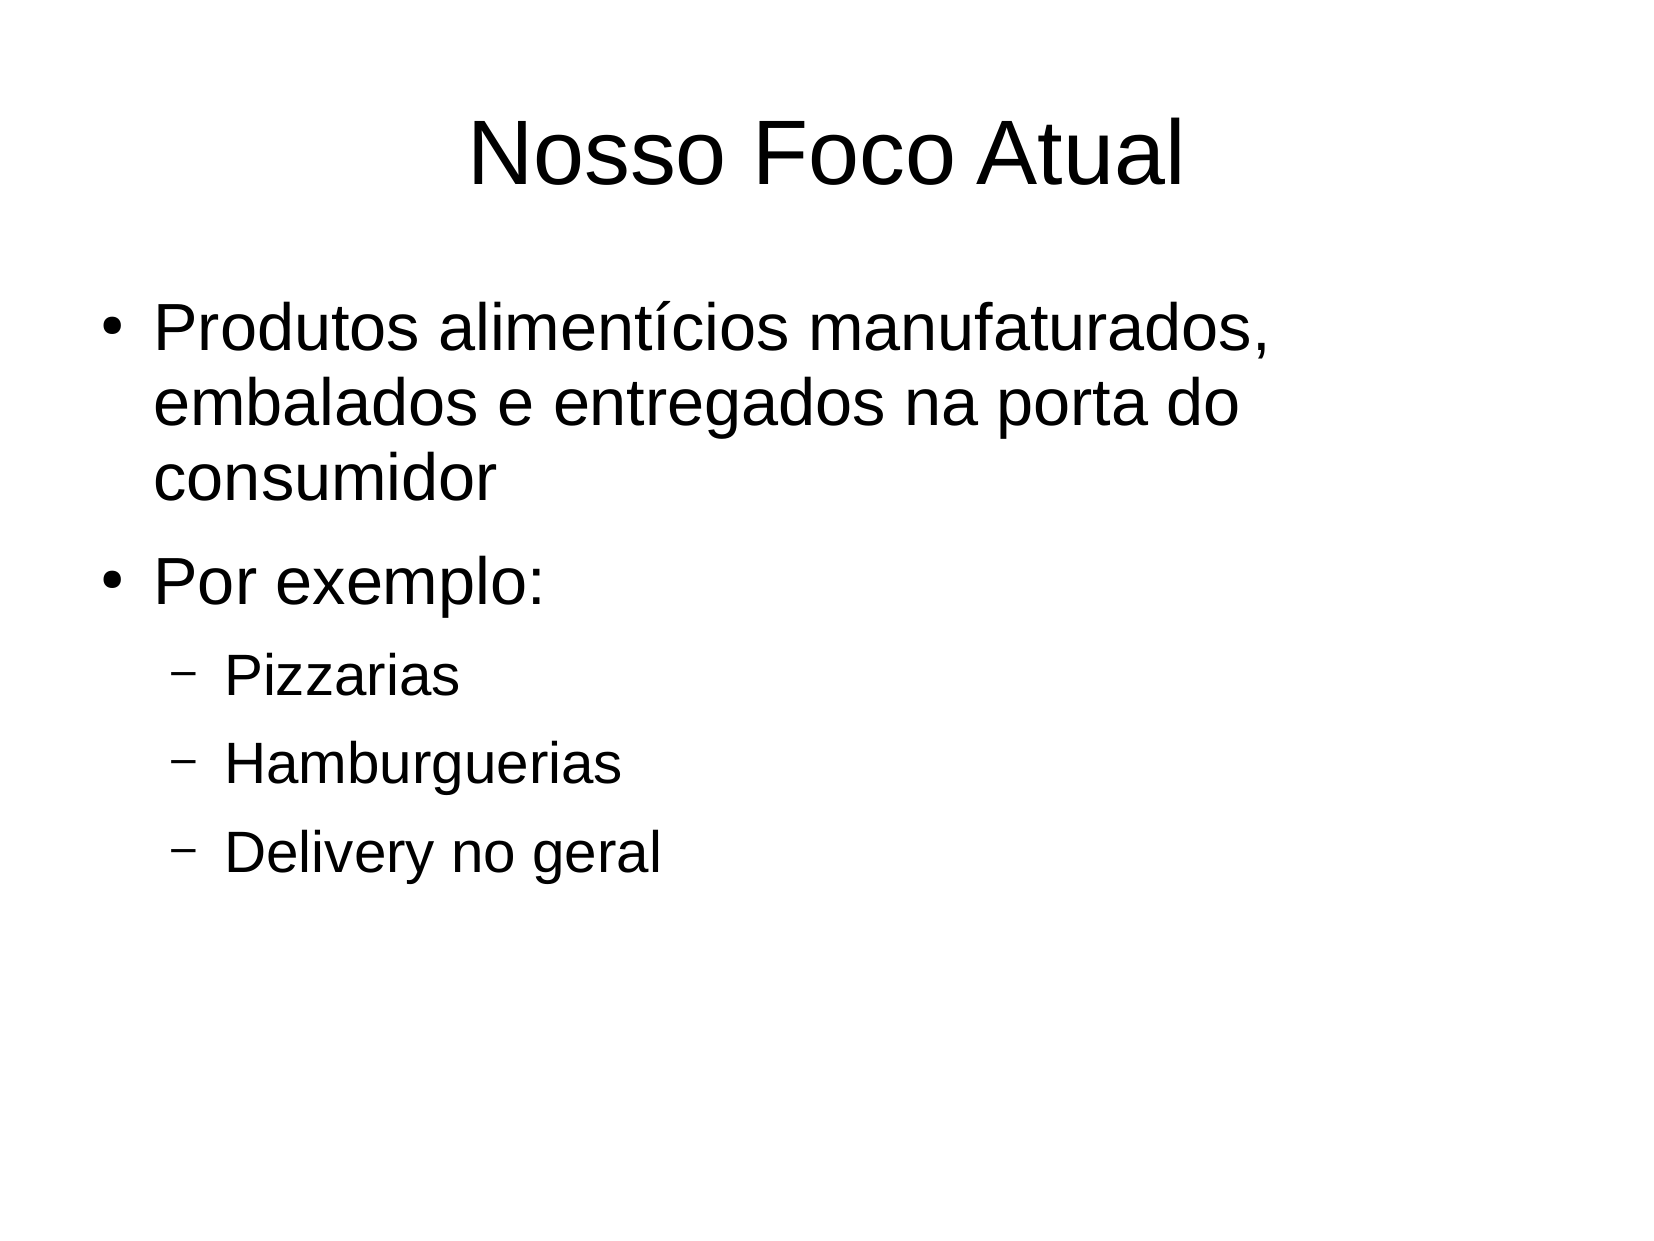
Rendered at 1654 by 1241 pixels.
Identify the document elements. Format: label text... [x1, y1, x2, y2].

list Produtos alimentícios manufaturados, embalados e entregados na porta do consumidor Por exemplo: Pizzarias Hamburguerias Delivery no geral [82, 290, 1571, 1010]
title Nosso Foco Atual [82, 49, 1571, 257]
